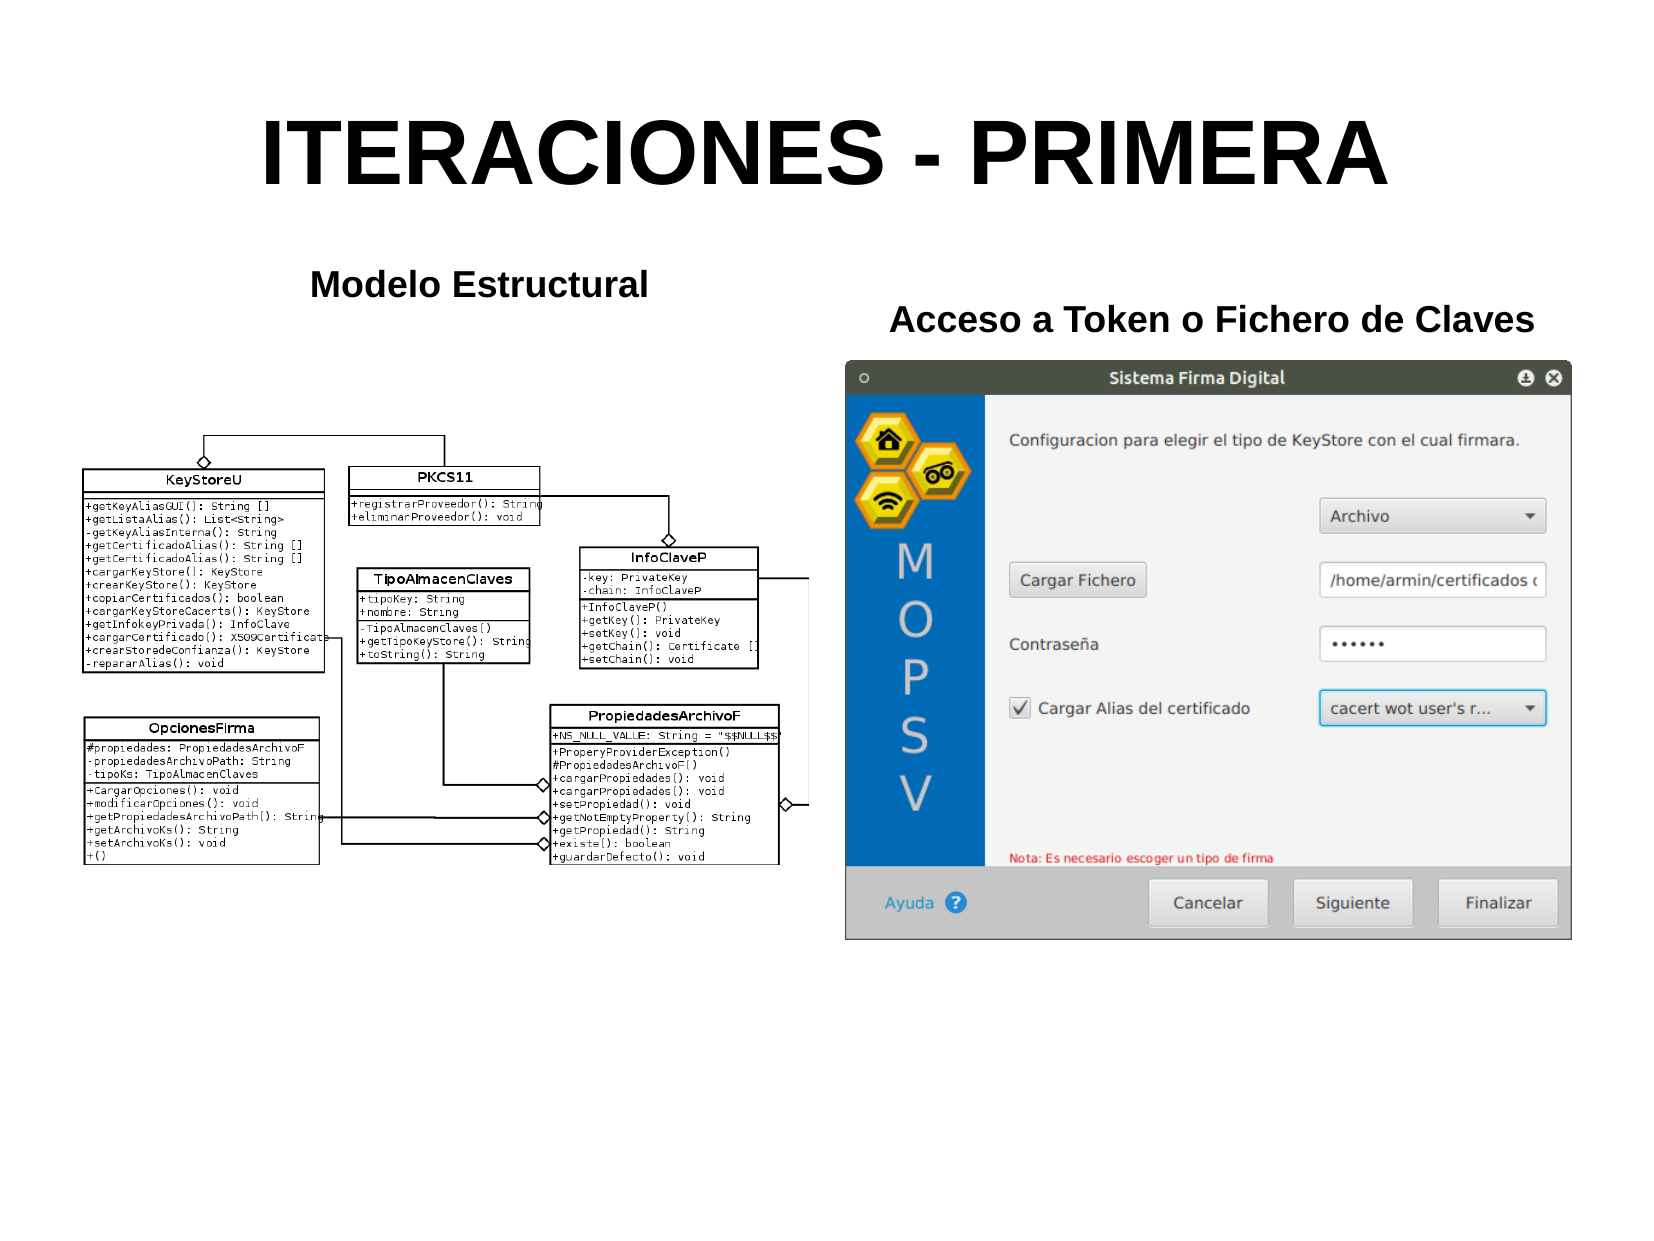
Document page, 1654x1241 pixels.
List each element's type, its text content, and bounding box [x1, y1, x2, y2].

text_box Acceso a Token o Fichero de Claves [874, 290, 1560, 390]
picture [82, 435, 809, 865]
text_box Modelo Estructural [295, 255, 674, 355]
title ITERACIONES - PRIMERA [82, 49, 1571, 257]
picture [845, 360, 1572, 940]
